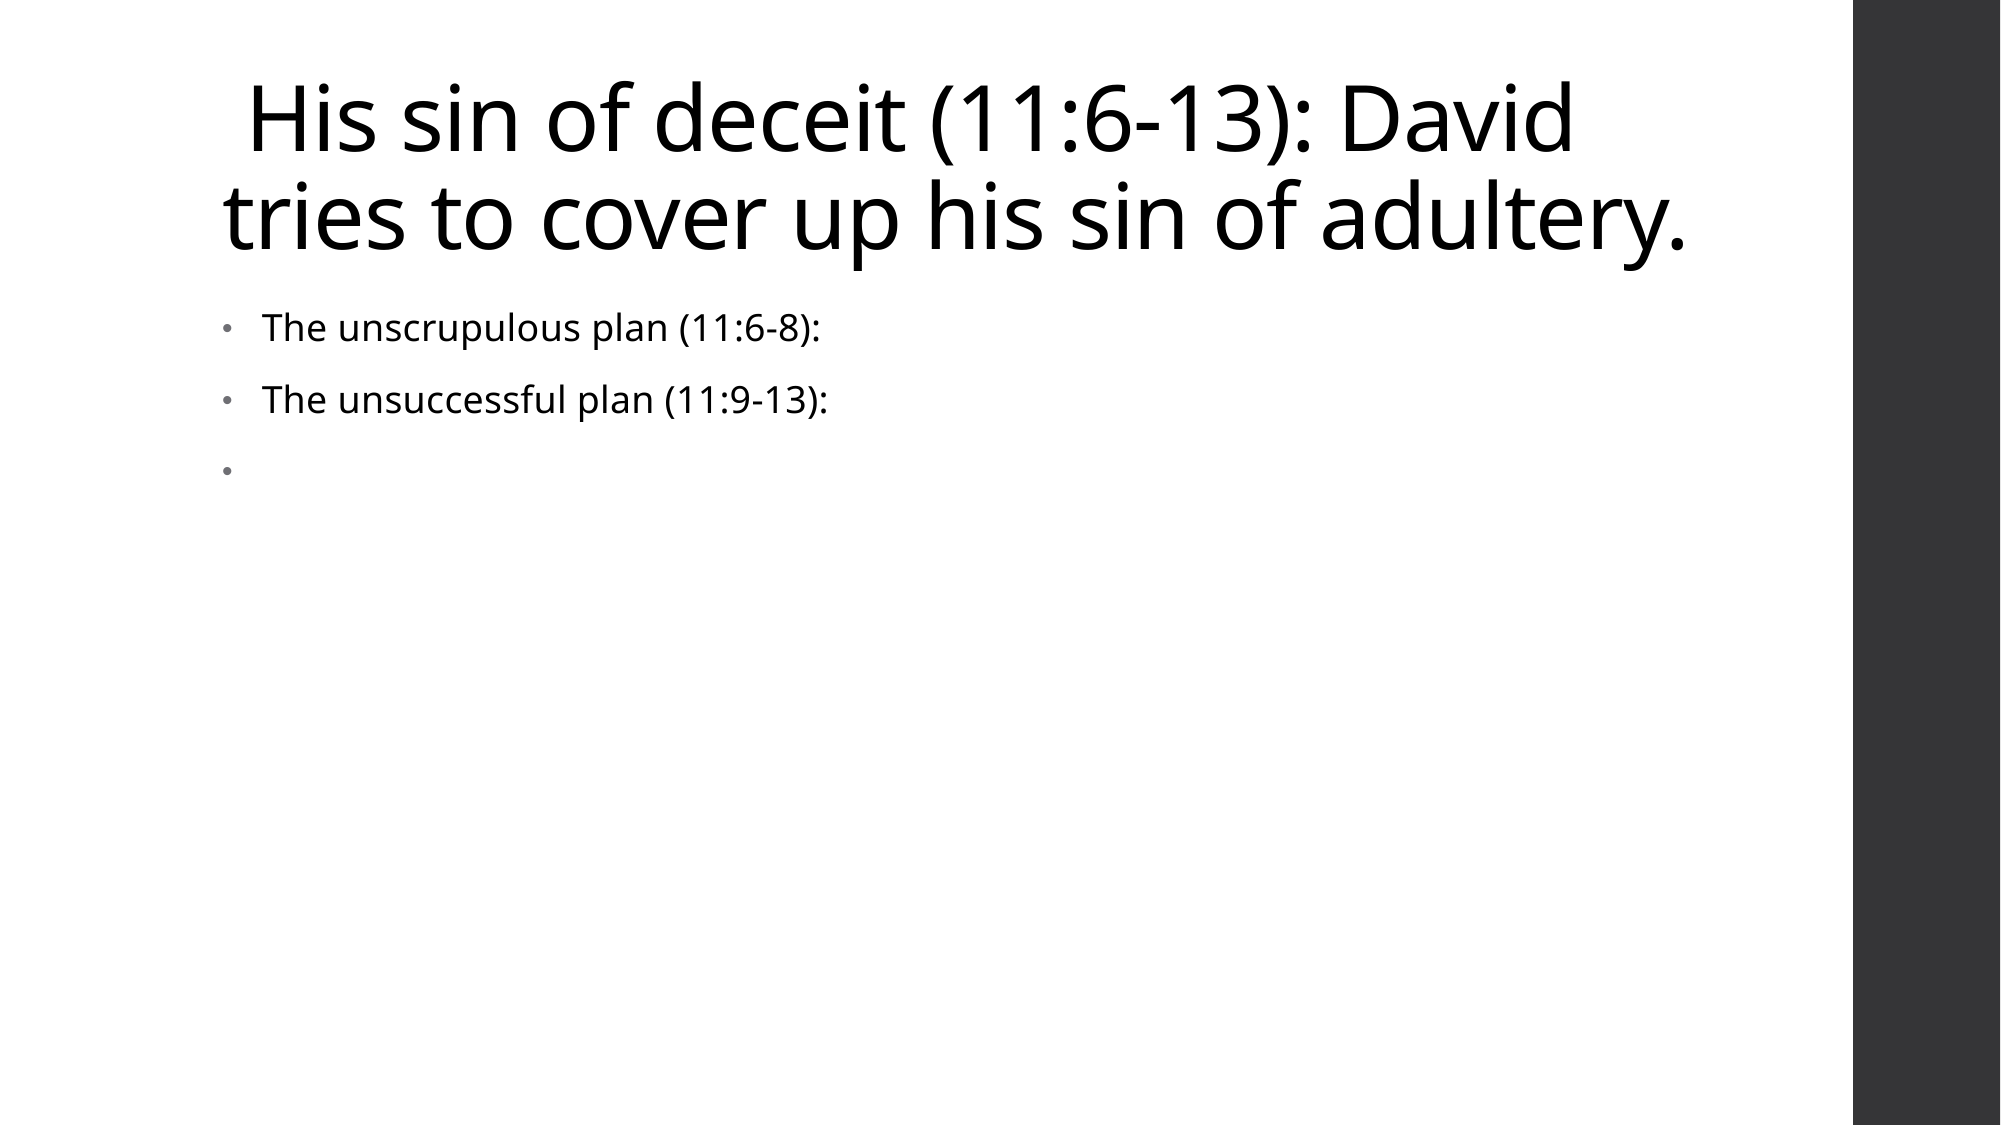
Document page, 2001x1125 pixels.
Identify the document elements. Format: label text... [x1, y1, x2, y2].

title His sin of deceit (11:6-13): David tries to cover up his sin of adultery. [206, 60, 1797, 278]
list The unscrupulous plan (11:6-8): The unsuccessful plan (11:9-13): [206, 299, 1617, 1014]
